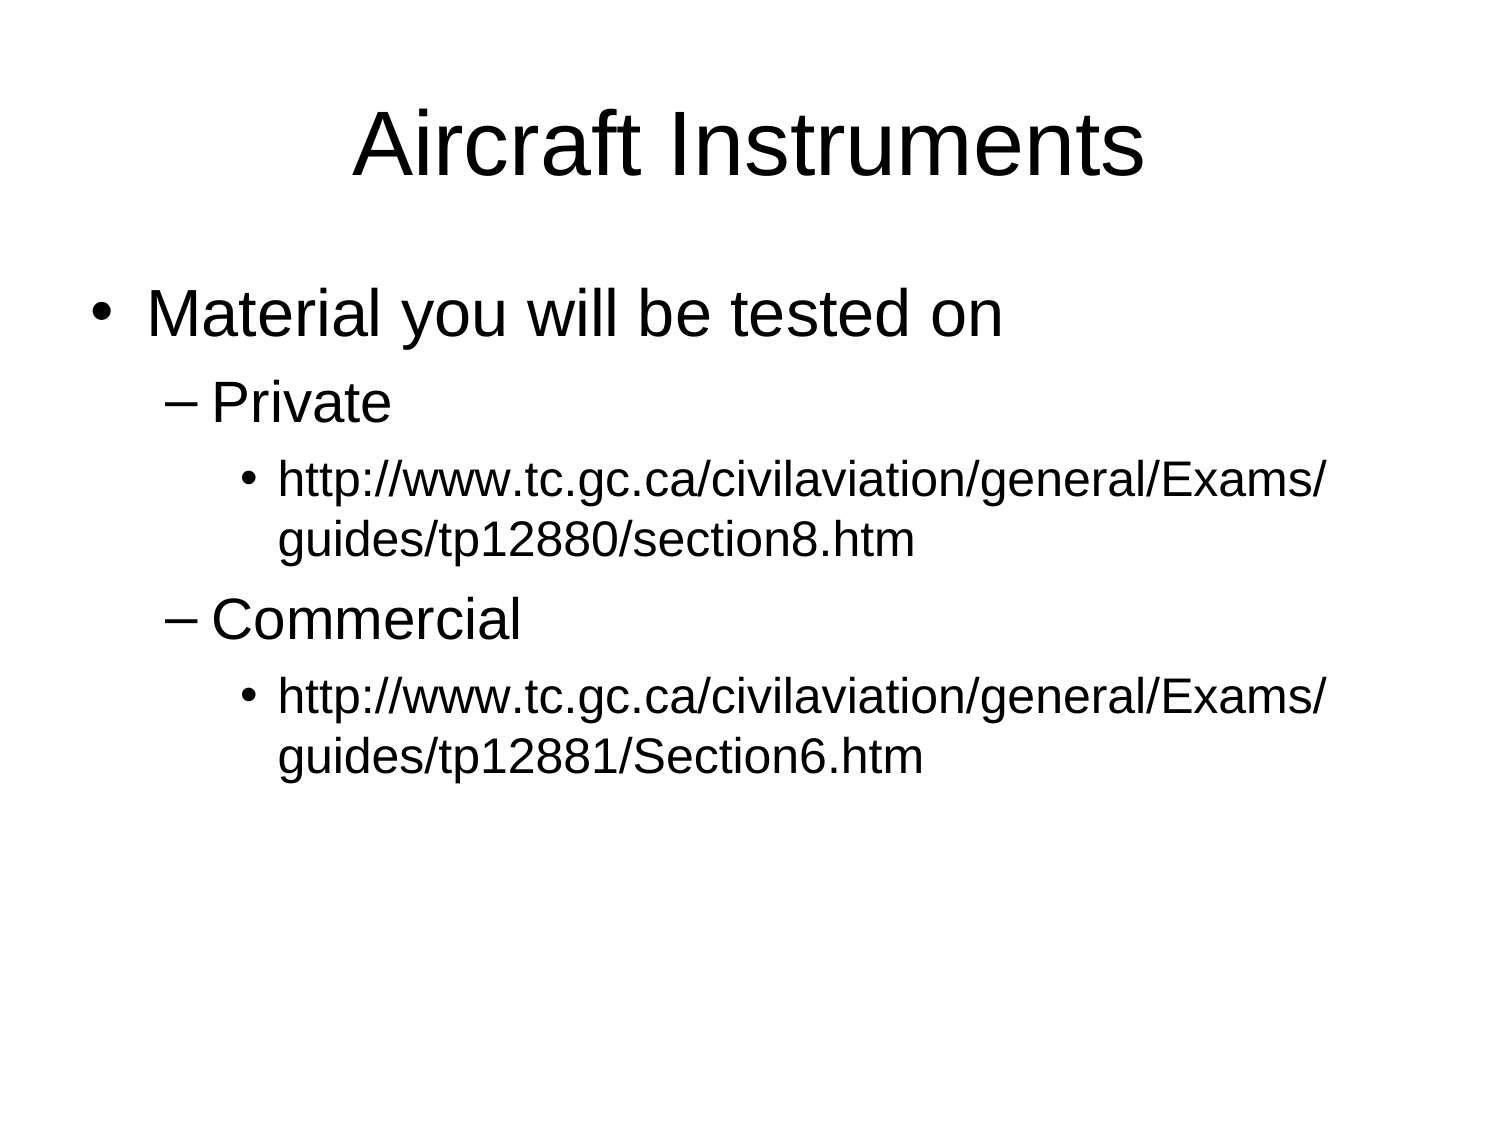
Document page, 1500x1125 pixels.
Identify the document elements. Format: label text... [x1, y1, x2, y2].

title Aircraft Instruments [75, 45, 1426, 233]
list Material you will be tested on Private http://www.tc.gc.ca/civilaviation/general/Exams/guides/tp12880/section8.htm Commercial http://www.tc.gc.ca/civilaviation/general/Exams/guides/tp12881/Section6.htm [75, 262, 1426, 1006]
